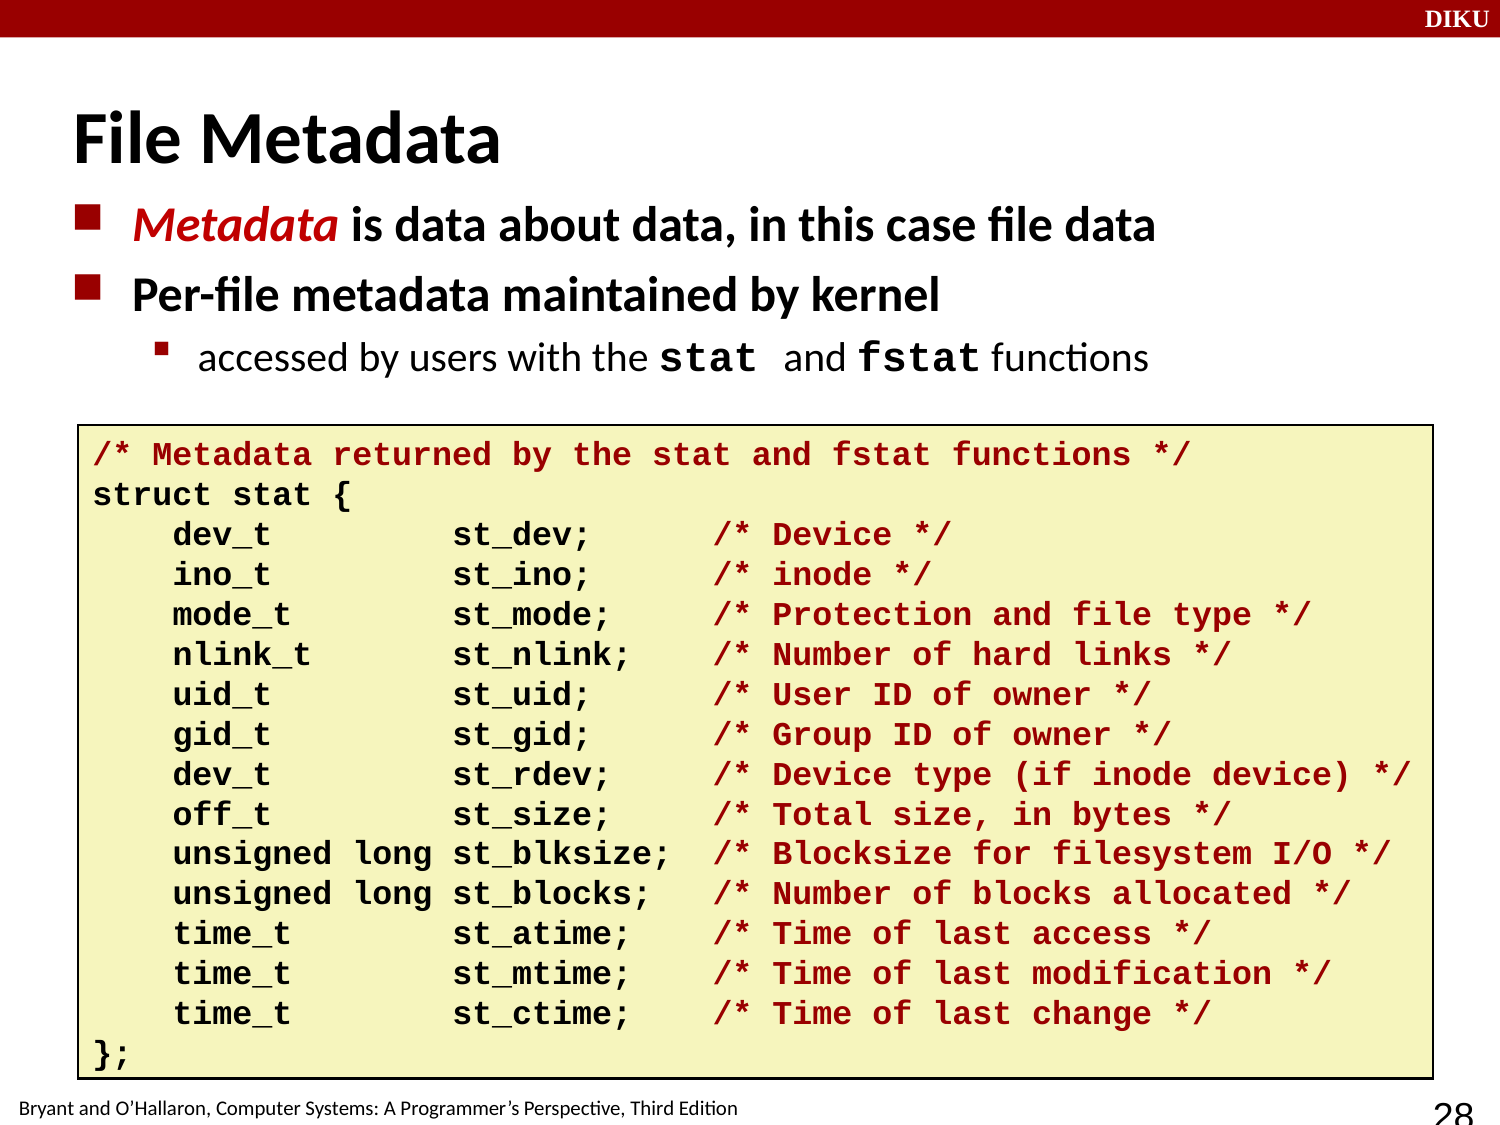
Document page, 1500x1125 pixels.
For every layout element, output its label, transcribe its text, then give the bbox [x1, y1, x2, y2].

text_box Metadata is data about data, in this case file data Per-file metadata maintained by kernel accessed by users with the stat and fstat functions [61, 184, 1357, 1000]
text_box File Metadata [58, 71, 1304, 197]
text_box /* Metadata returned by the stat and fstat functions */ struct stat { dev_t st_dev; /* Device */ ino_t st_ino; /* inode */ mode_t st_mode; /* Protection and file type */ nlink_t st_nlink; /* Number of hard links */ uid_t st_uid; /* User ID of owner */ gid_t st_gid; /* Group ID of owner */ dev_t st_rdev; /* Device type (if inode device) */ off_t st_size; /* Total size, in bytes */ unsigned long st_blksize; /* Blocksize for filesystem I/O */ unsigned long st_blocks; /* Number of blocks allocated */ time_t st_atime; /* Time of last access */ time_t st_mtime; /* Time of last modification */ time_t st_ctime; /* Time of last change */ }; [77, 425, 1434, 1079]
